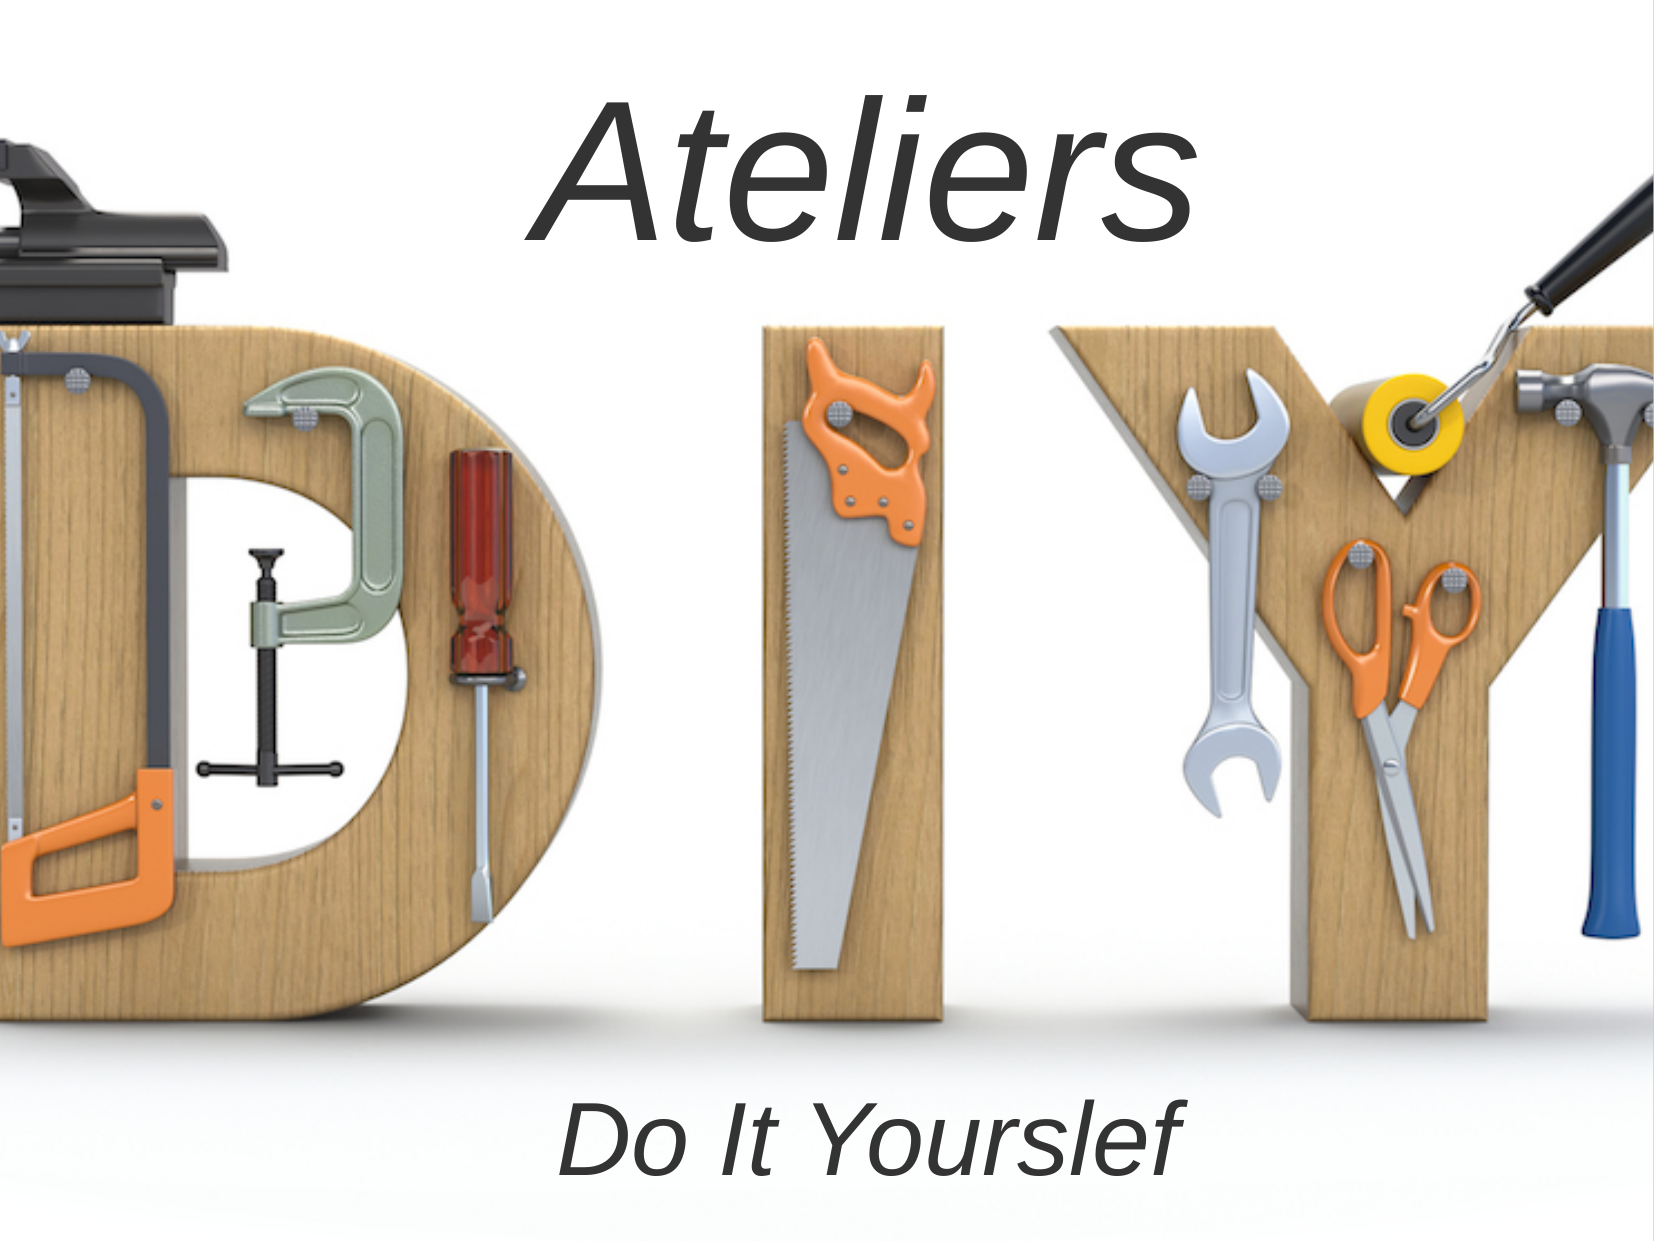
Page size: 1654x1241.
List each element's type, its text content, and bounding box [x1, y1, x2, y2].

list Ateliers [271, 59, 1465, 308]
list Do It Yourslef [271, 1080, 1465, 1199]
picture [0, 0, 1654, 1241]
